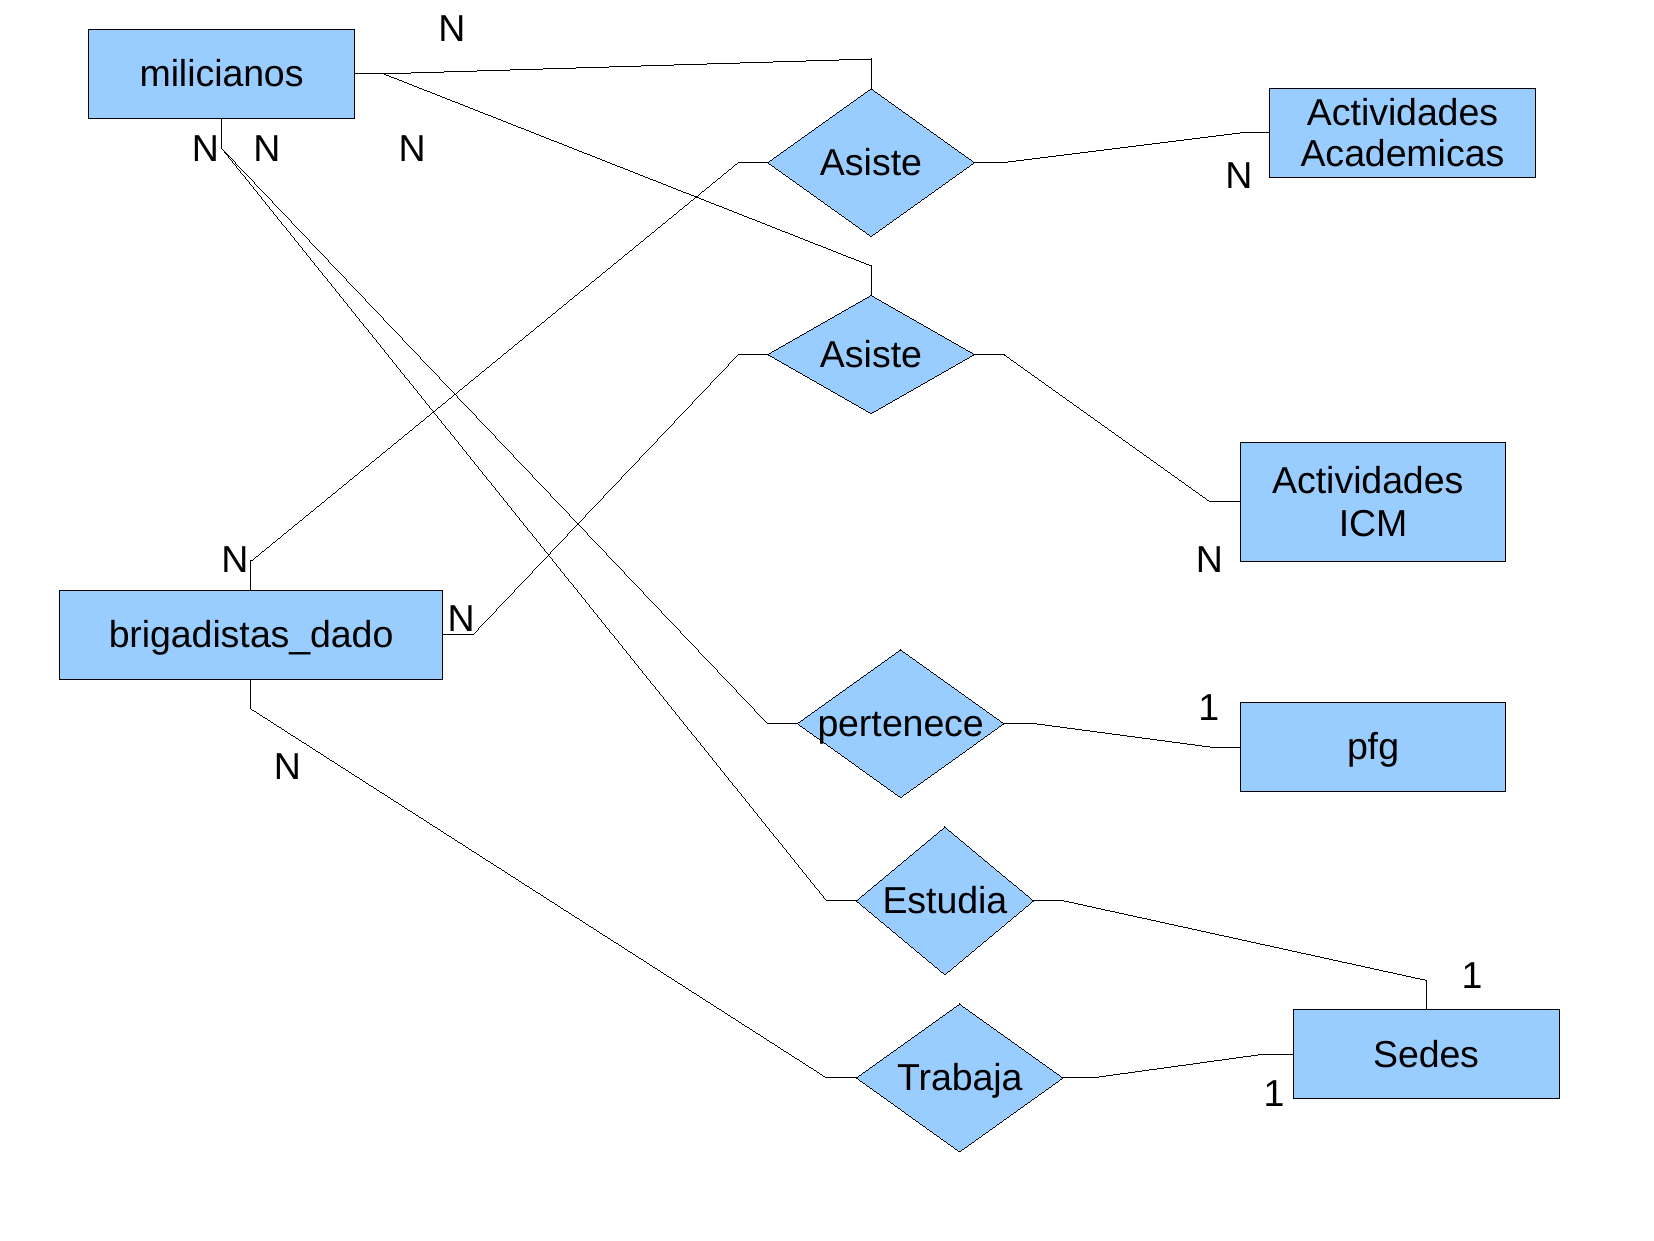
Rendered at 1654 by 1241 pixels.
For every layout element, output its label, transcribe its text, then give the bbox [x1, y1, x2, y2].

text_box Trabaja [856, 1003, 1063, 1152]
text_box 1 [1183, 679, 1234, 737]
text_box N [206, 531, 336, 589]
text_box pertenece [797, 649, 1004, 798]
text_box N [177, 120, 234, 178]
text_box N [259, 738, 355, 796]
text_box N [238, 120, 296, 178]
text_box 1 [1248, 1065, 1300, 1123]
text_box N [383, 120, 441, 178]
text_box pfg [1240, 702, 1506, 792]
text_box Estudia [856, 826, 1034, 975]
text_box N [423, 0, 473, 60]
text_box Asiste [768, 88, 974, 237]
text_box milicianos [88, 29, 355, 119]
text_box N [1181, 531, 1260, 591]
text_box Actividades Academicas [1269, 88, 1536, 178]
text_box N [432, 590, 562, 650]
text_box N [1210, 147, 1268, 205]
text_box Sedes [1293, 1009, 1560, 1099]
text_box 1 [1446, 947, 1498, 1004]
text_box Asiste [768, 295, 974, 414]
text_box brigadistas_dado [59, 590, 443, 680]
text_box Actividades ICM [1240, 442, 1506, 562]
